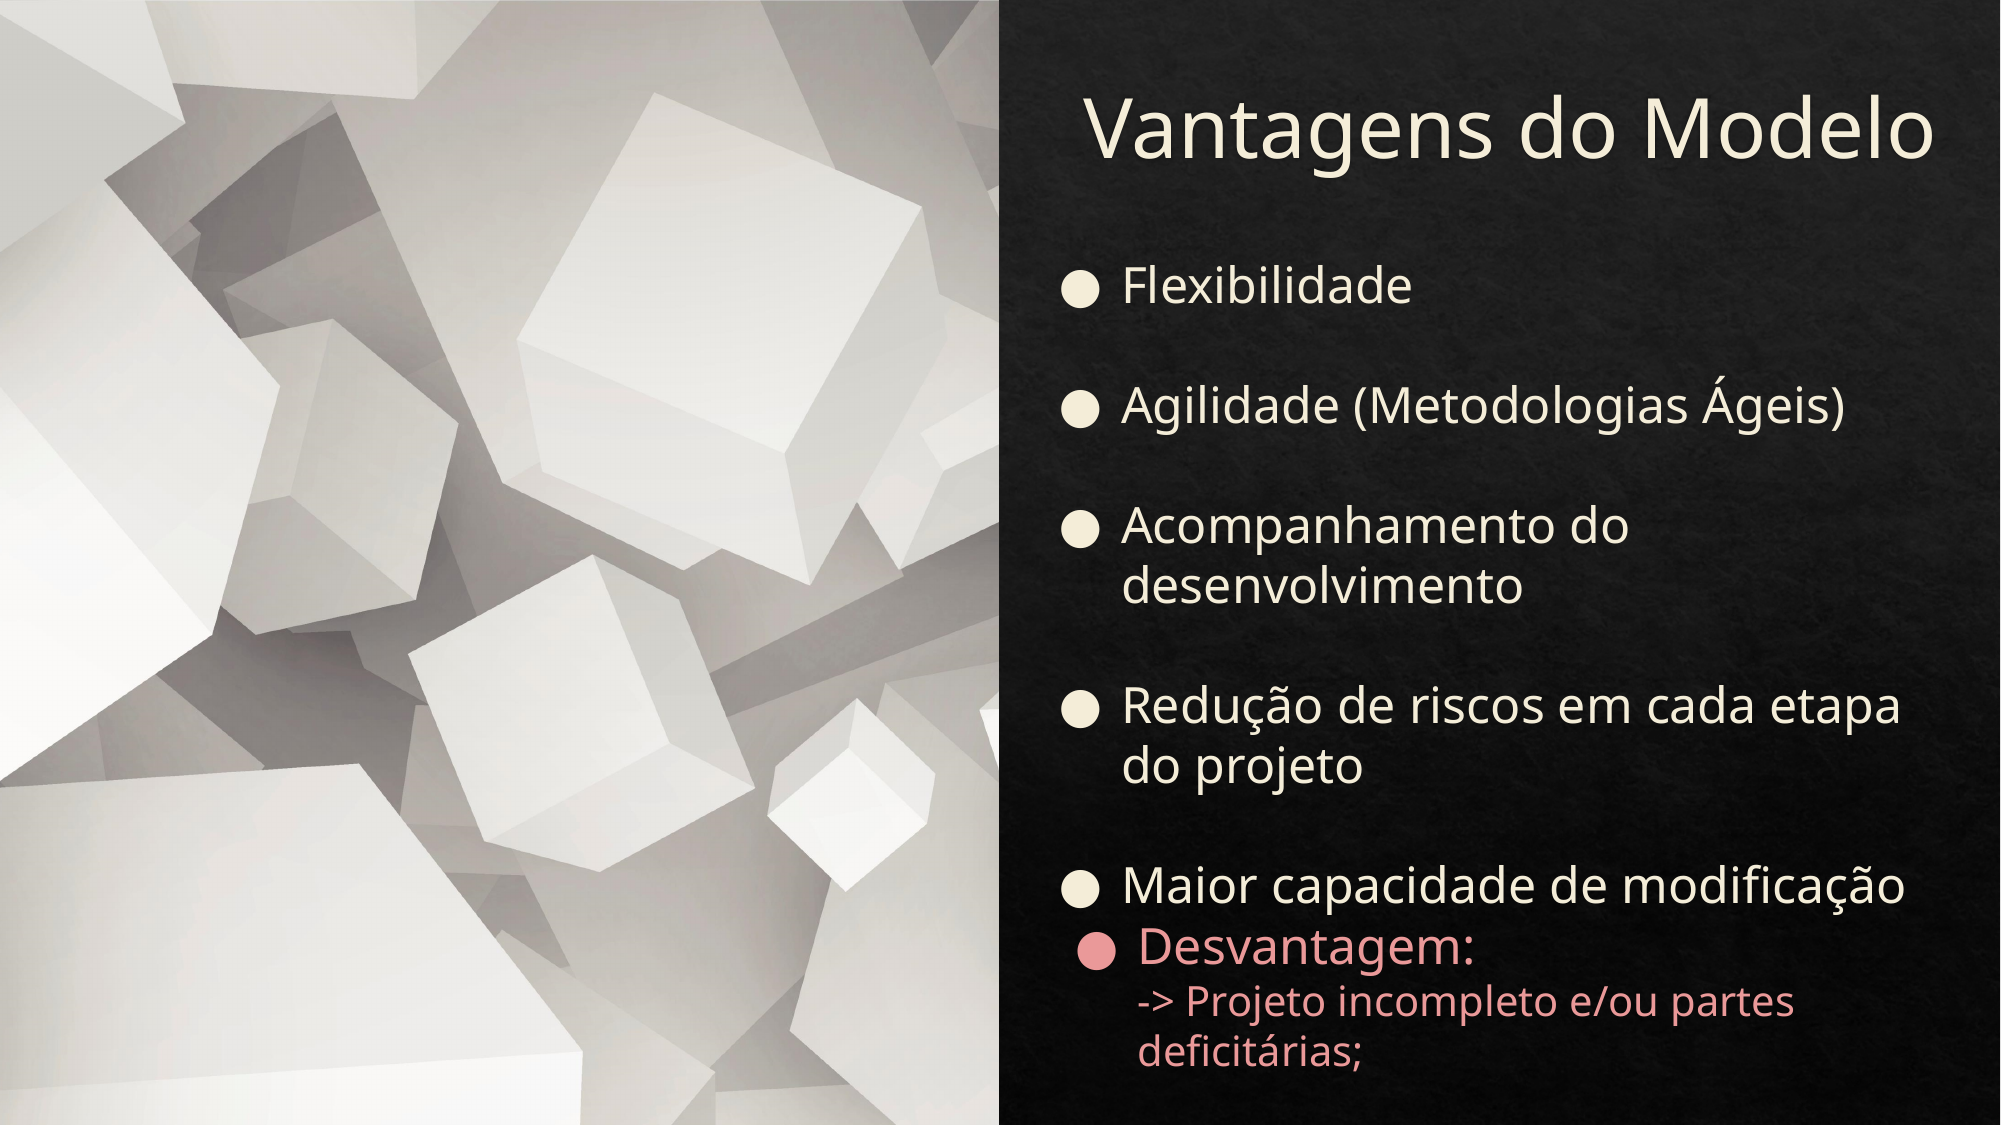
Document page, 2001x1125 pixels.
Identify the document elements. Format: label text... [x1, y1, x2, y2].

title Vantagens do Modelo [1068, 72, 2000, 185]
text_box Flexibilidade Agilidade (Metodologias Ágeis) Acompanhamento do desenvolvimento Redução de riscos em cada etapa do projeto Maior capacidade de modificação [1031, 238, 1978, 929]
text_box Desvantagem: -> Projeto incompleto e/ou partes deficitárias; [1047, 899, 1962, 1090]
picture [0, 0, 2001, 1125]
